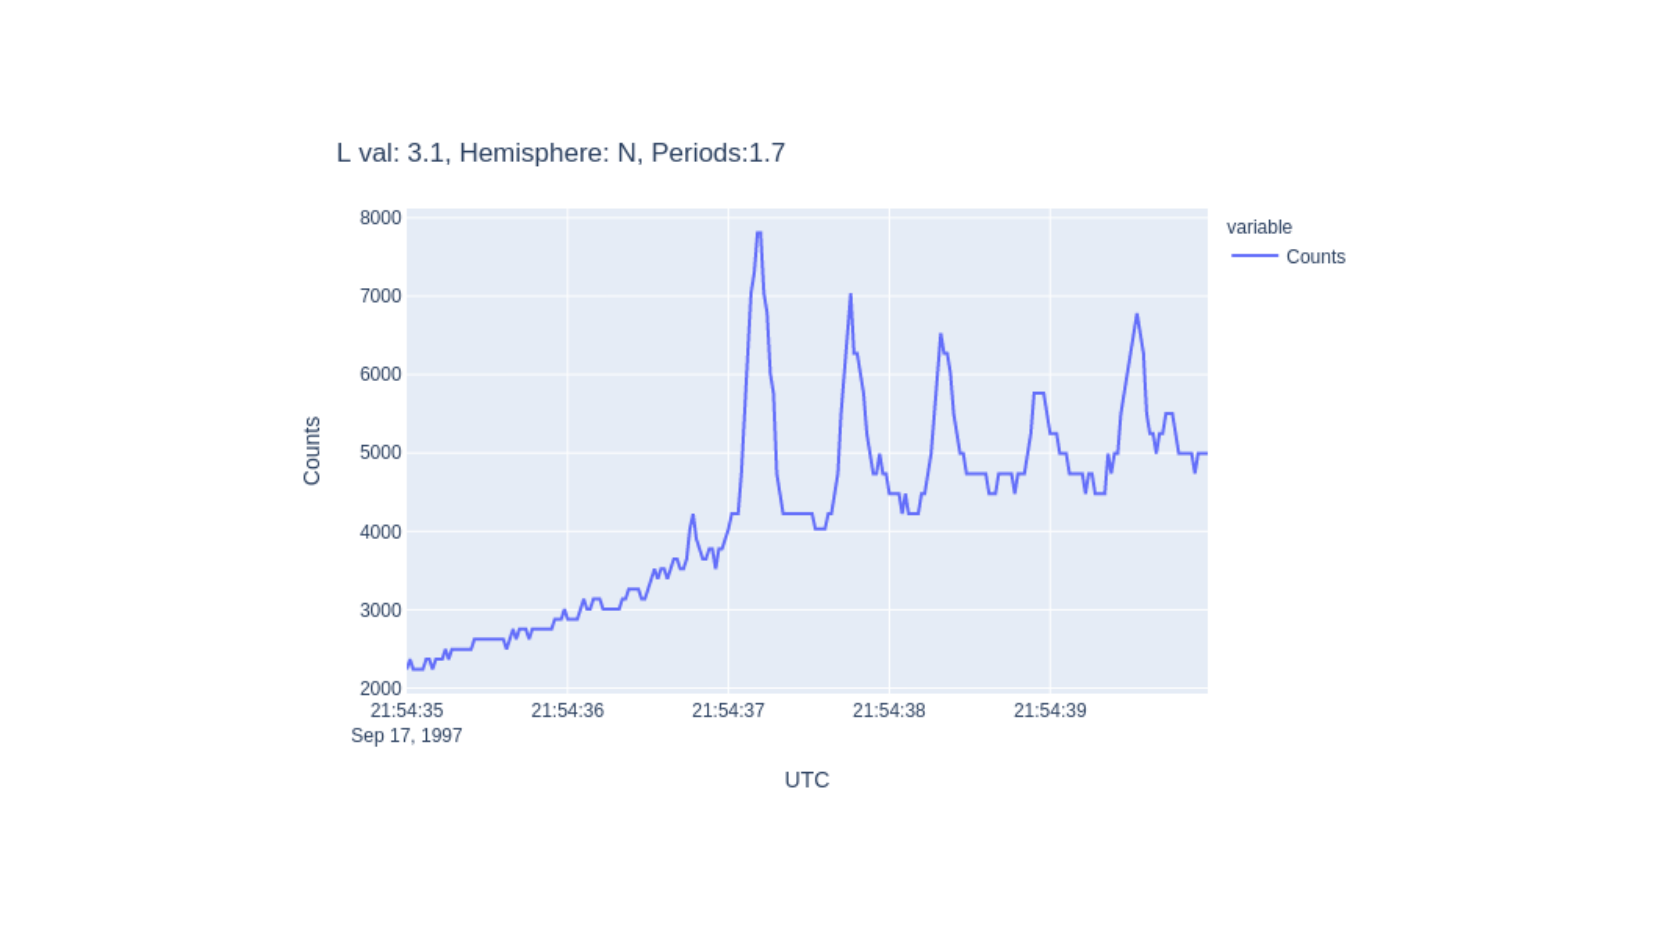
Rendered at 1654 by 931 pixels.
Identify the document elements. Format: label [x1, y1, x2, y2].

picture [282, 115, 1377, 819]
